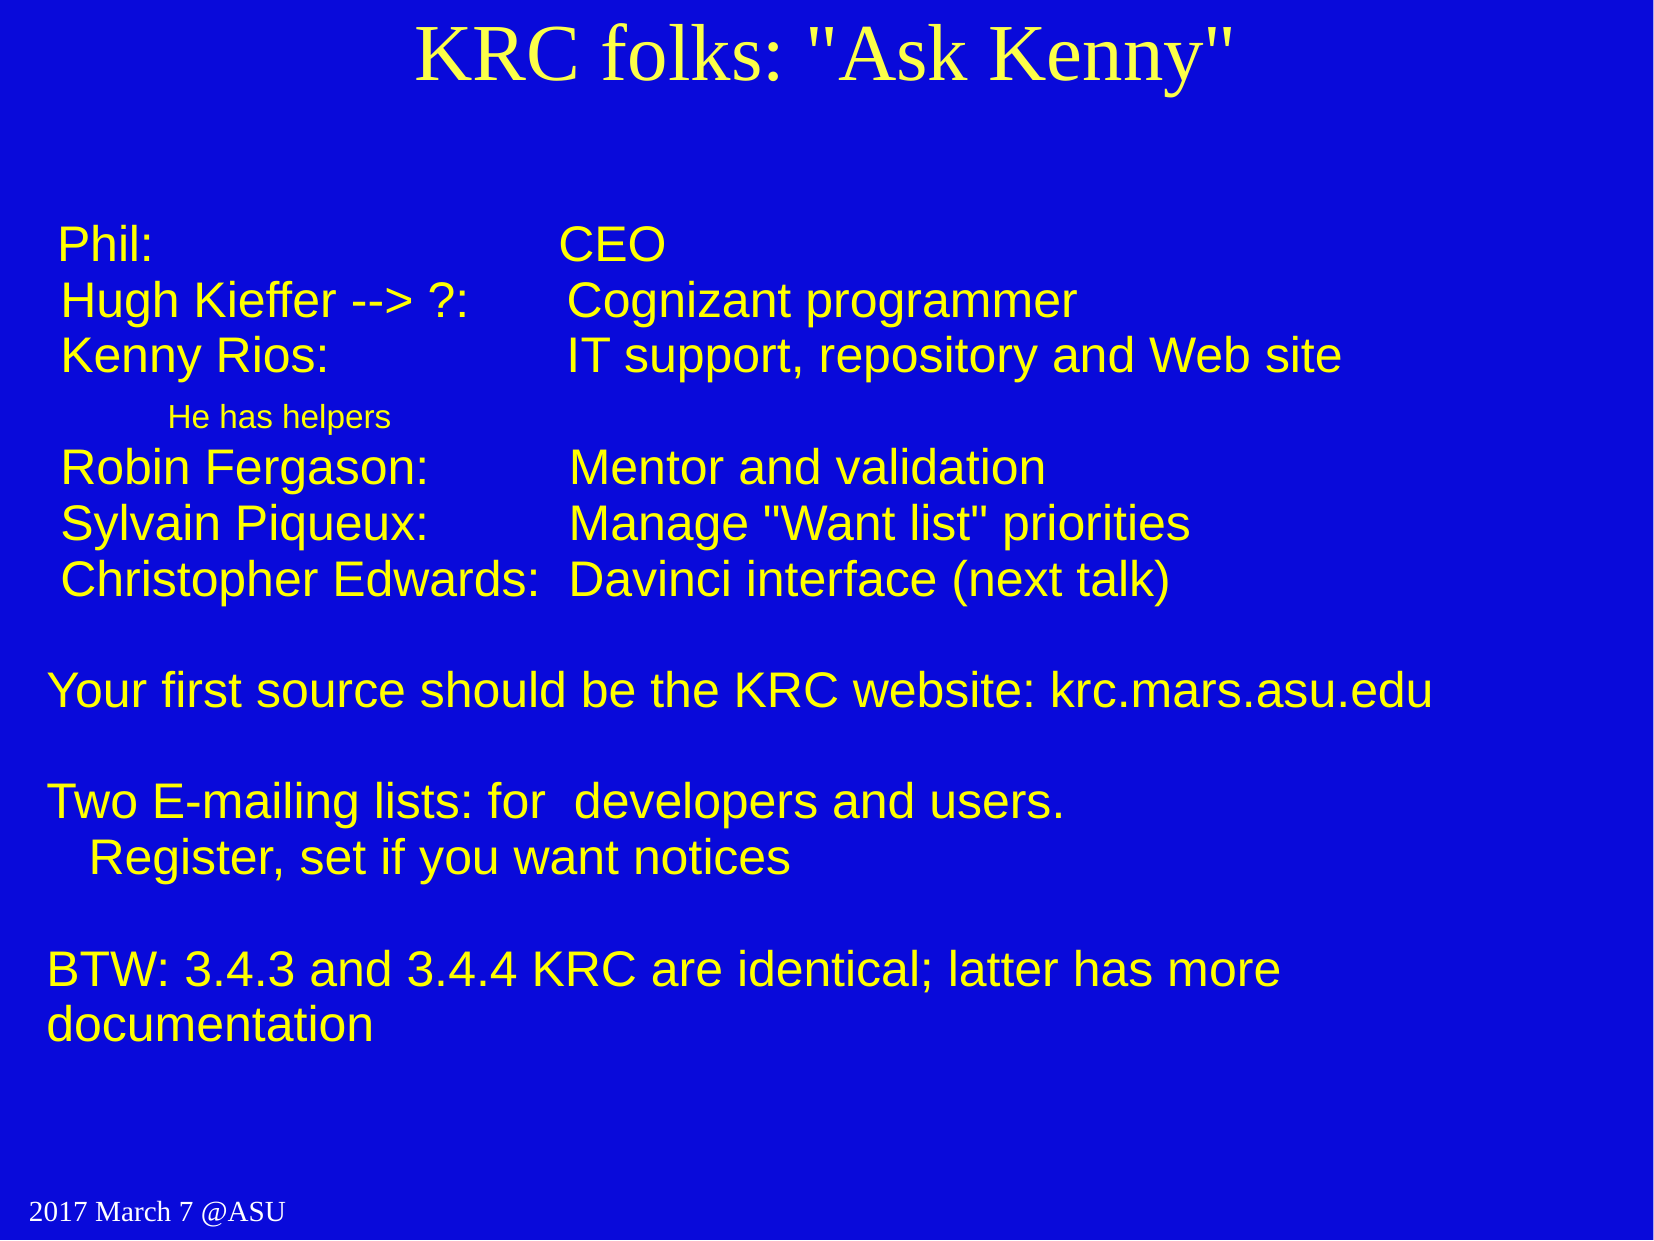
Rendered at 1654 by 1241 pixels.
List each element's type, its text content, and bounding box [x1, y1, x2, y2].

text_box Phil: CEO Hugh Kieffer --> ?: Cognizant programmer Kenny Rios: IT support, repository and Web site He has helpers Robin Fergason: Mentor and validation Sylvain Piqueux: Manage "Want list" priorities Christopher Edwards: Davinci interface (next talk) Your first source should be the KRC website: krc.mars.asu.edu Two E-mailing lists: for developers and users. Register, set if you want notices BTW: 3.4.3 and 3.4.4 KRC are identical; latter has more documentation [31, 124, 1531, 1060]
title KRC folks: "Ask Kenny" [123, 0, 1529, 104]
